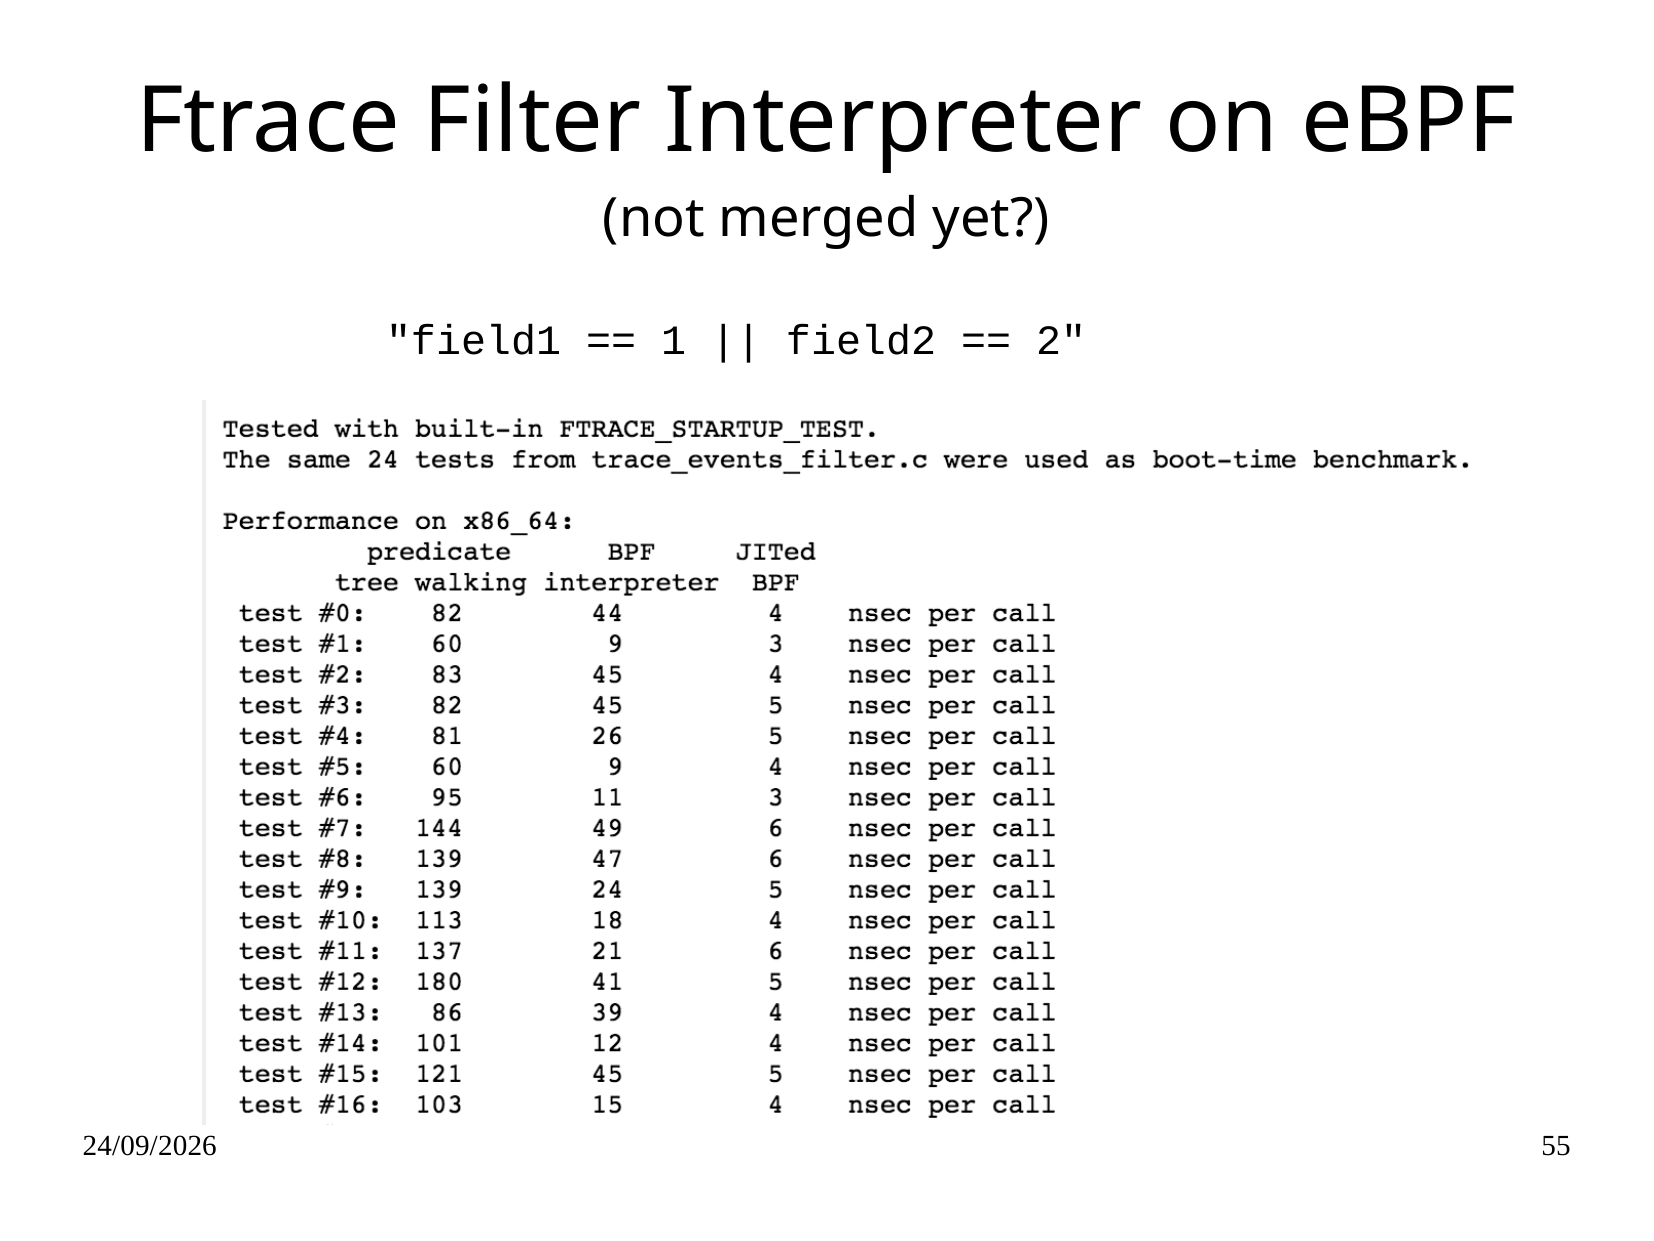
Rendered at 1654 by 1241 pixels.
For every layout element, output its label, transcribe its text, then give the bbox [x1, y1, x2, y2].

picture [202, 400, 1540, 1126]
text_box "field1 == 1 || field2 == 2" [371, 312, 1243, 376]
title Ftrace Filter Interpreter on eBPF (not merged yet?) [82, 49, 1571, 257]
